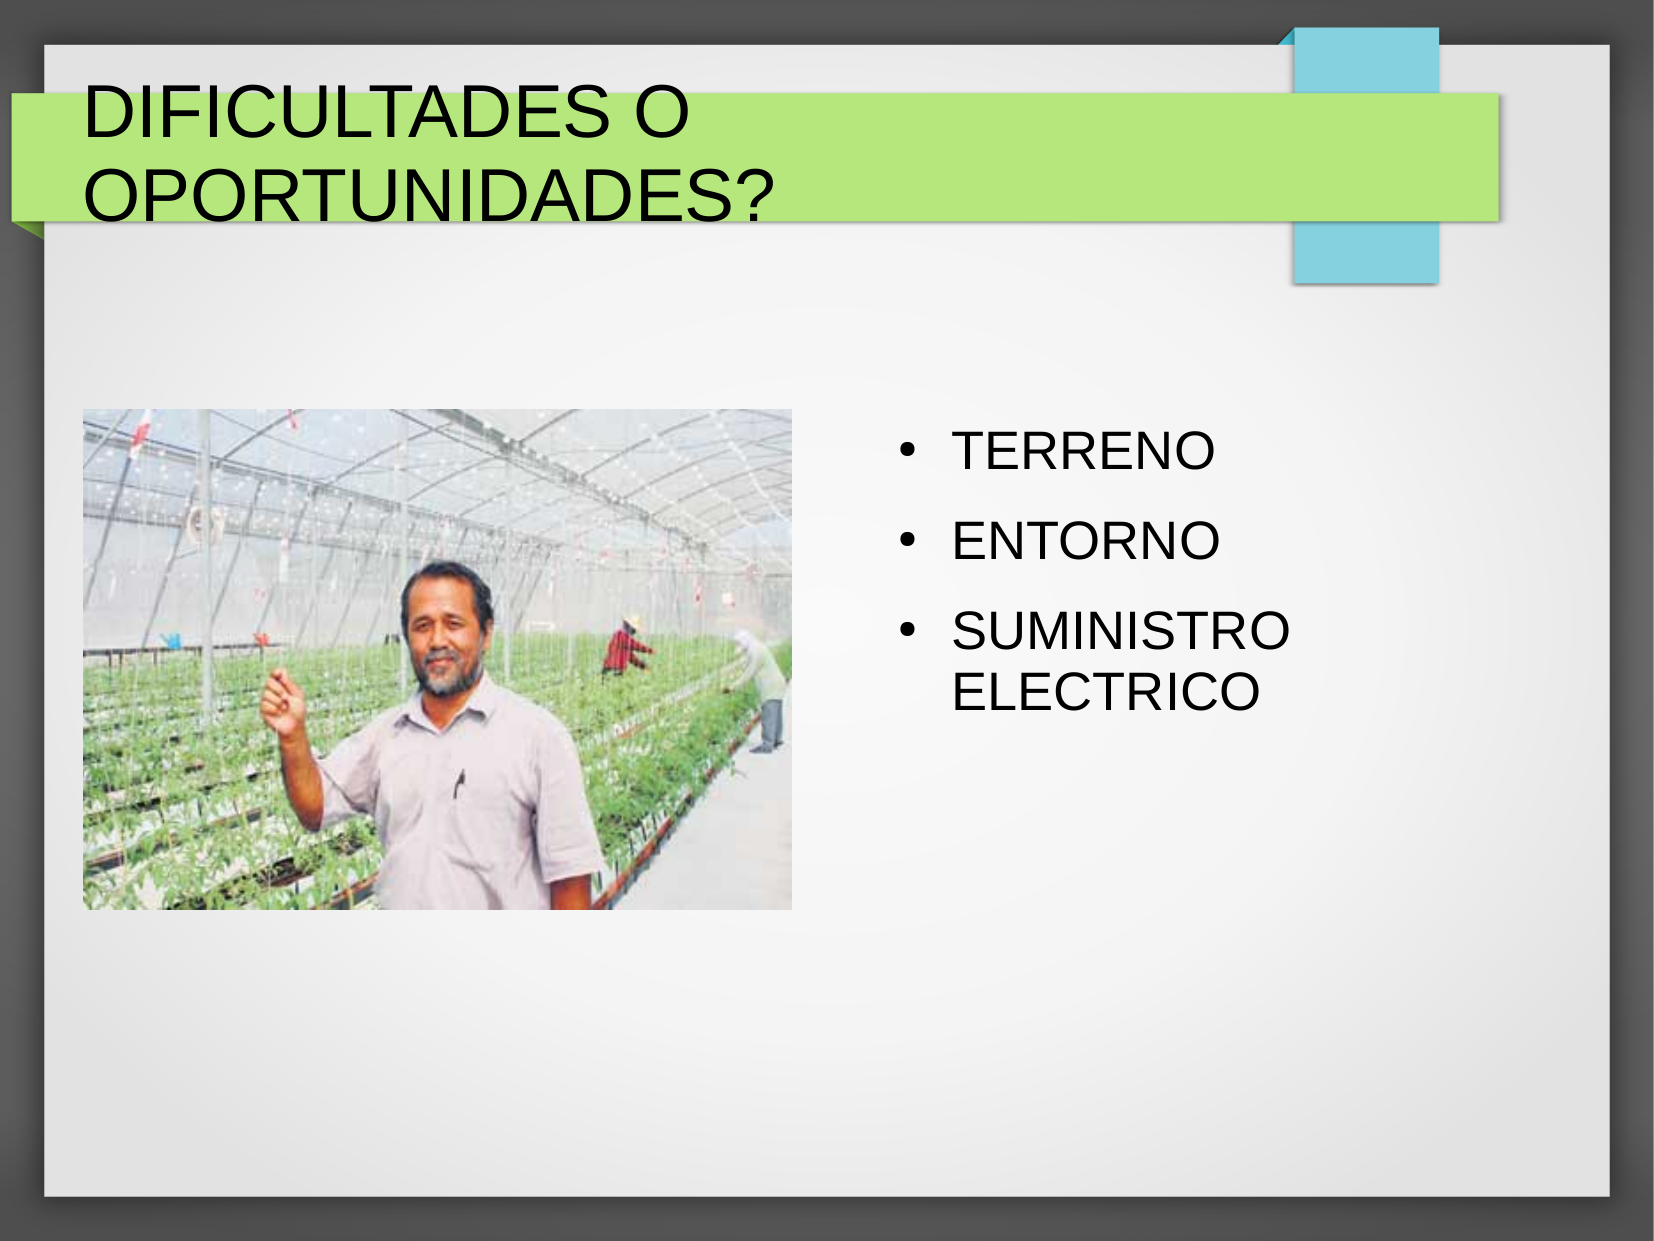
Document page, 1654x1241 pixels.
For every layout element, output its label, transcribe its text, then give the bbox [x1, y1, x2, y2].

title DIFICULTADES O OPORTUNIDADES? [82, 69, 1264, 238]
list TERRENO ENTORNO SUMINISTRO ELECTRICO [880, 420, 1607, 1140]
picture [0, 0, 1654, 1241]
